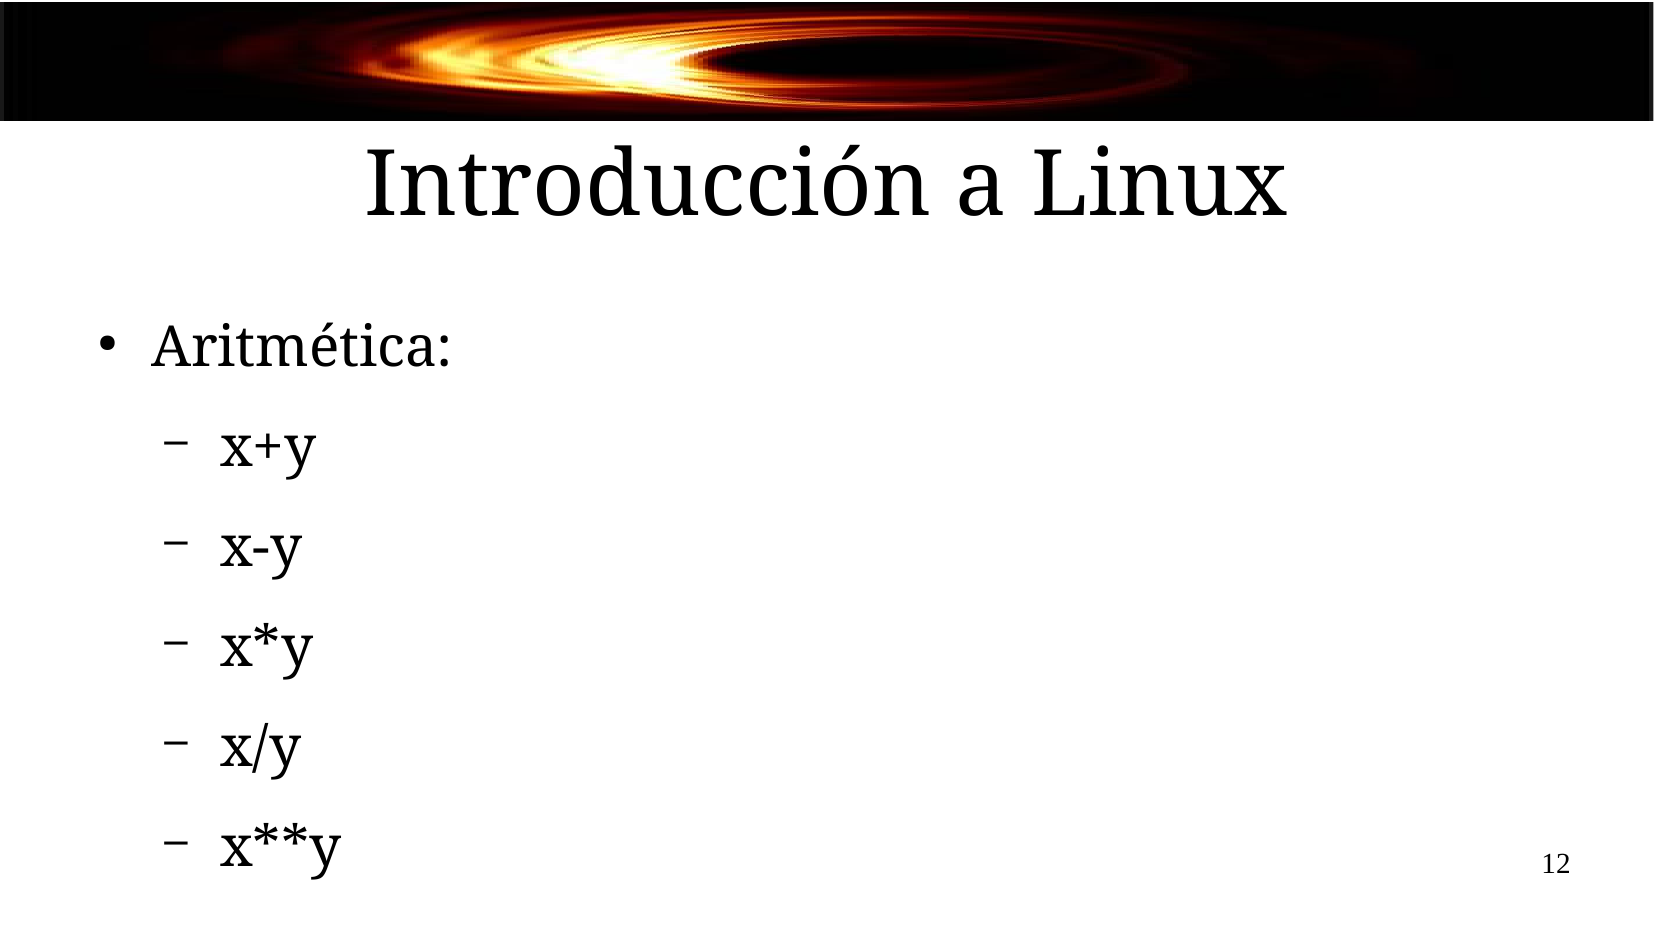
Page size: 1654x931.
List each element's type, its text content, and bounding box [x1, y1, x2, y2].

title Introducción a Linux [82, 121, 1571, 258]
list Aritmética: x+y x-y x*y x/y x**y [82, 306, 1571, 886]
picture [0, 2, 1654, 121]
